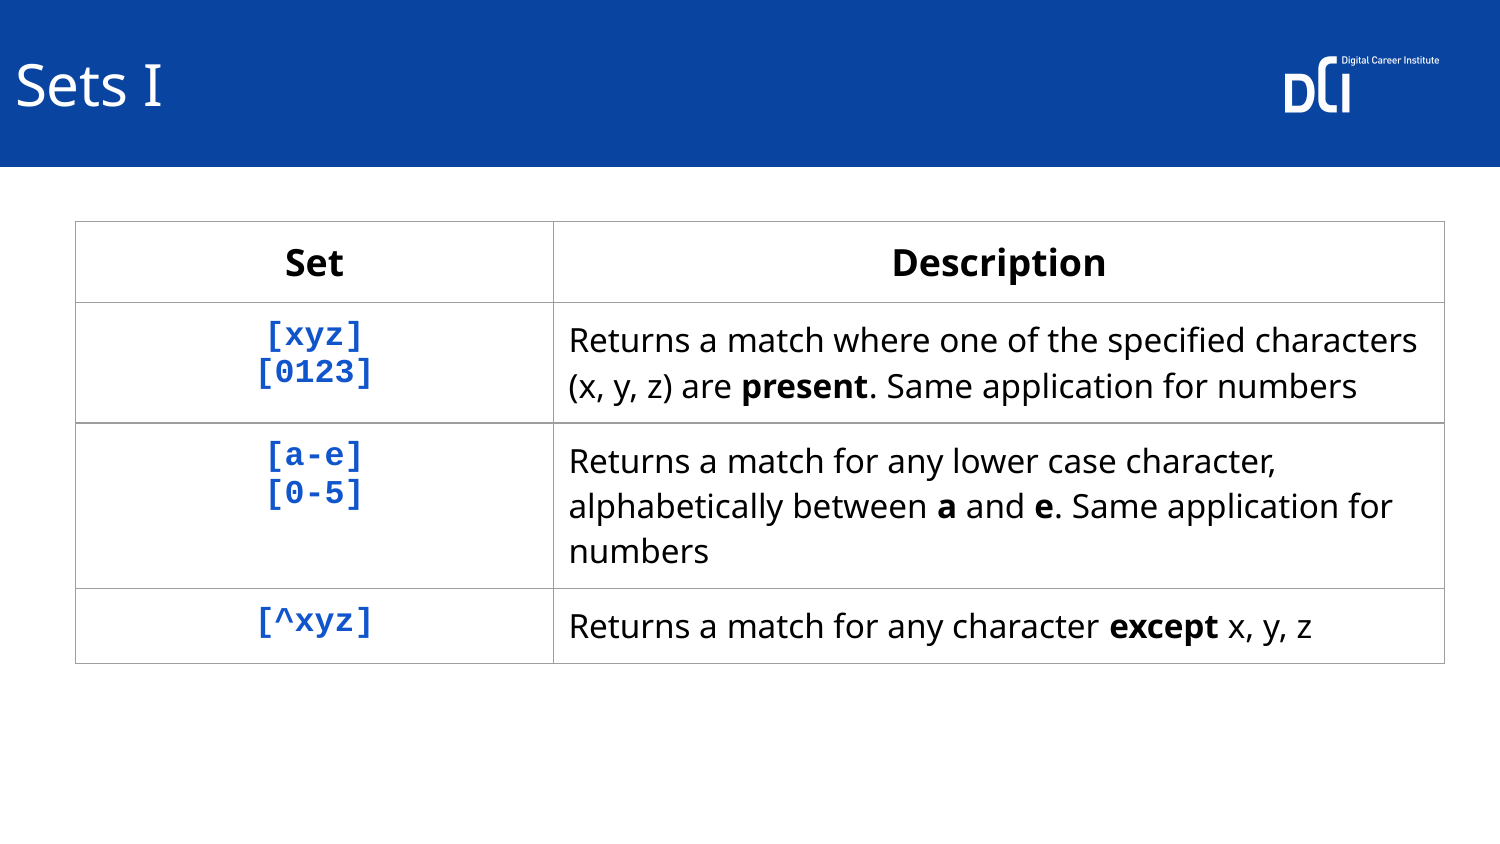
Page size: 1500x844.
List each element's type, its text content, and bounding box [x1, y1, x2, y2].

picture [1275, 44, 1445, 123]
table_cell [xyz] [0123] [76, 303, 553, 422]
table_cell [^xyz] [76, 589, 553, 663]
table_header Description [554, 222, 1444, 302]
title Sets I [0, 0, 1500, 167]
table_cell Returns a match for any character except x, y, z [554, 589, 1444, 663]
table_cell Returns a match where one of the specified characters (x, y, z) are present. Same application for numbers [554, 303, 1444, 422]
table_cell [a-e] [0-5] [76, 424, 553, 588]
table_header Set [76, 222, 553, 302]
table_cell Returns a match for any lower case character, alphabetically between a and e. Same application for numbers [554, 424, 1444, 588]
